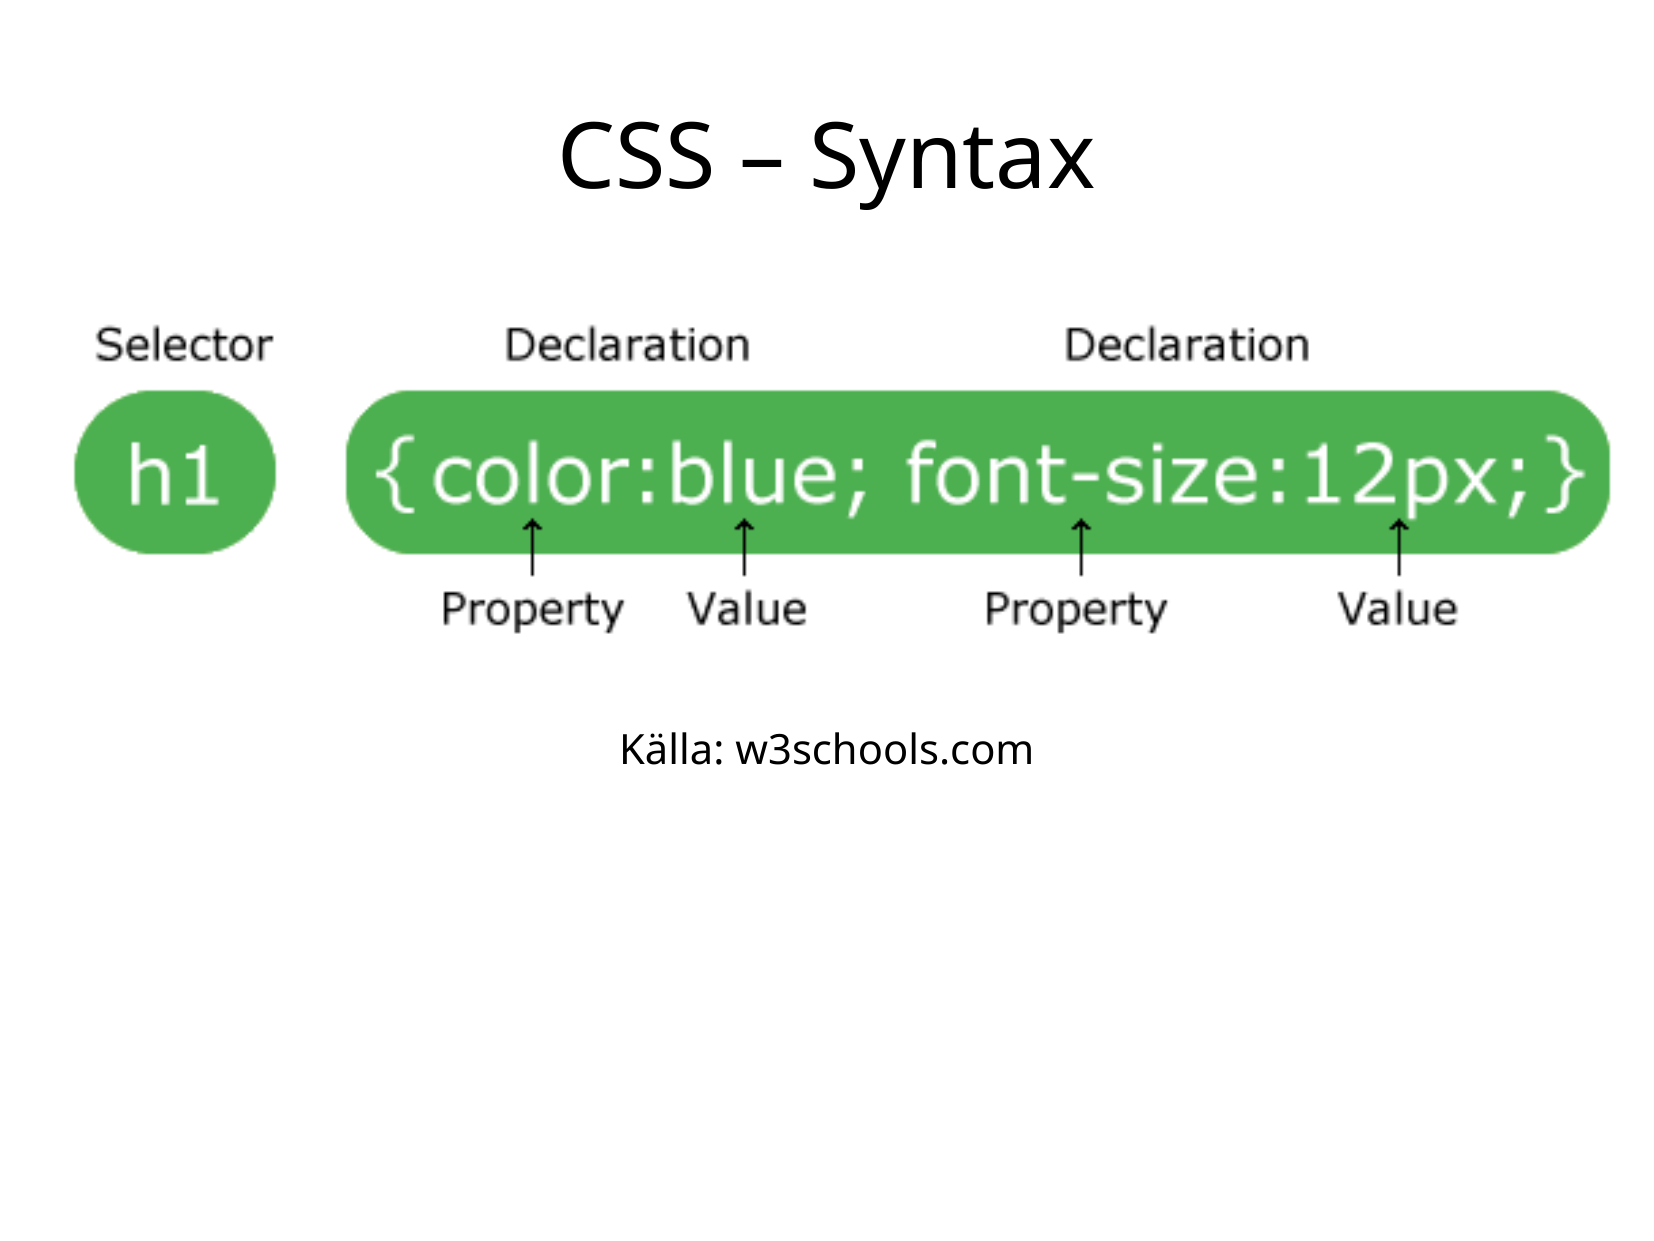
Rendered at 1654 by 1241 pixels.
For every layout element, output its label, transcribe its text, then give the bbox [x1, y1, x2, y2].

picture [70, 318, 1616, 642]
title CSS – Syntax [82, 49, 1571, 257]
title Källa: w3schools.com [82, 672, 1571, 824]
